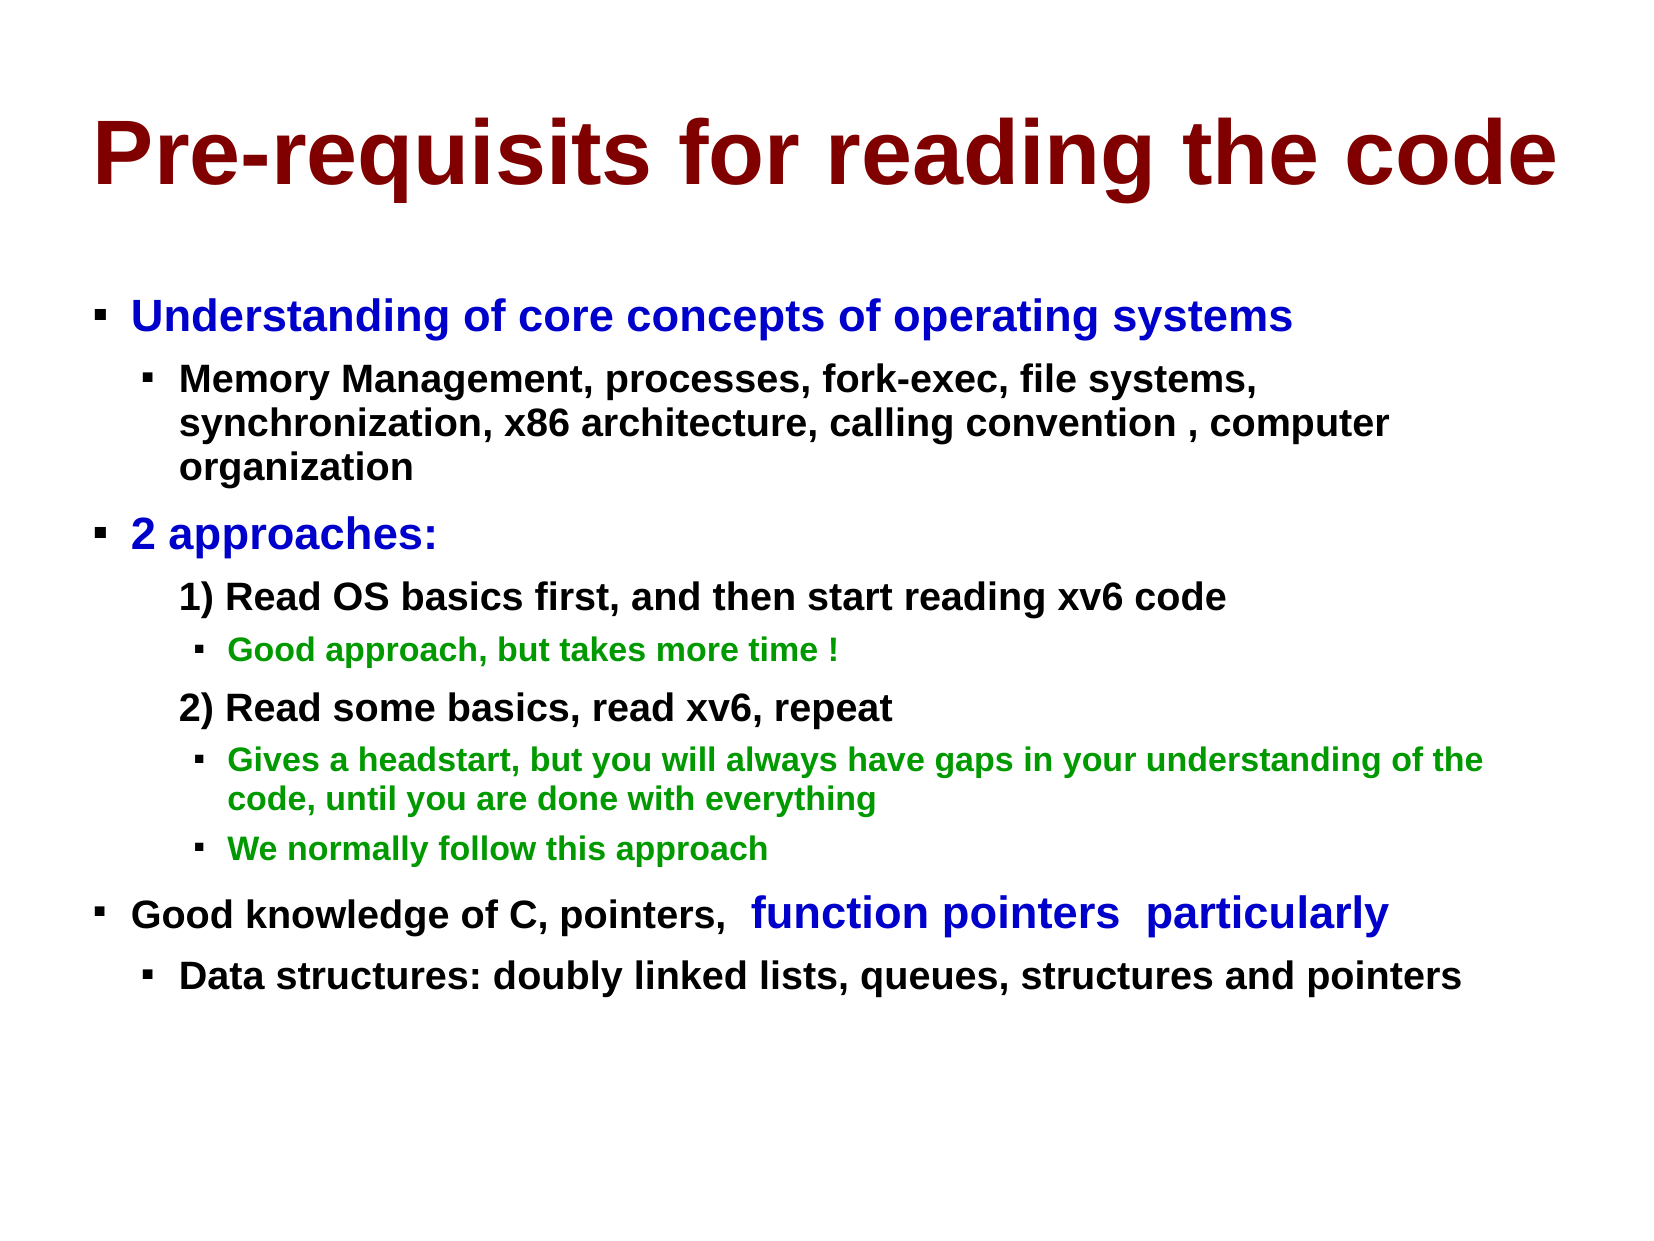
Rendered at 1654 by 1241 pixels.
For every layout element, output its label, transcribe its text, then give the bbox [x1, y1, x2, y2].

list Understanding of core concepts of operating systems Memory Management, processes, fork-exec, file systems, synchronization, x86 architecture, calling convention , computer organization 2 approaches: 1) Read OS basics first, and then start reading xv6 code Good approach, but takes more time ! 2) Read some basics, read xv6, repeat Gives a headstart, but you will always have gaps in your understanding of the code, until you are done with everything We normally follow this approach Good knowledge of C, pointers, function pointers particularly Data structures: doubly linked lists, queues, structures and pointers [82, 290, 1571, 1010]
title Pre-requisits for reading the code [82, 49, 1571, 257]
